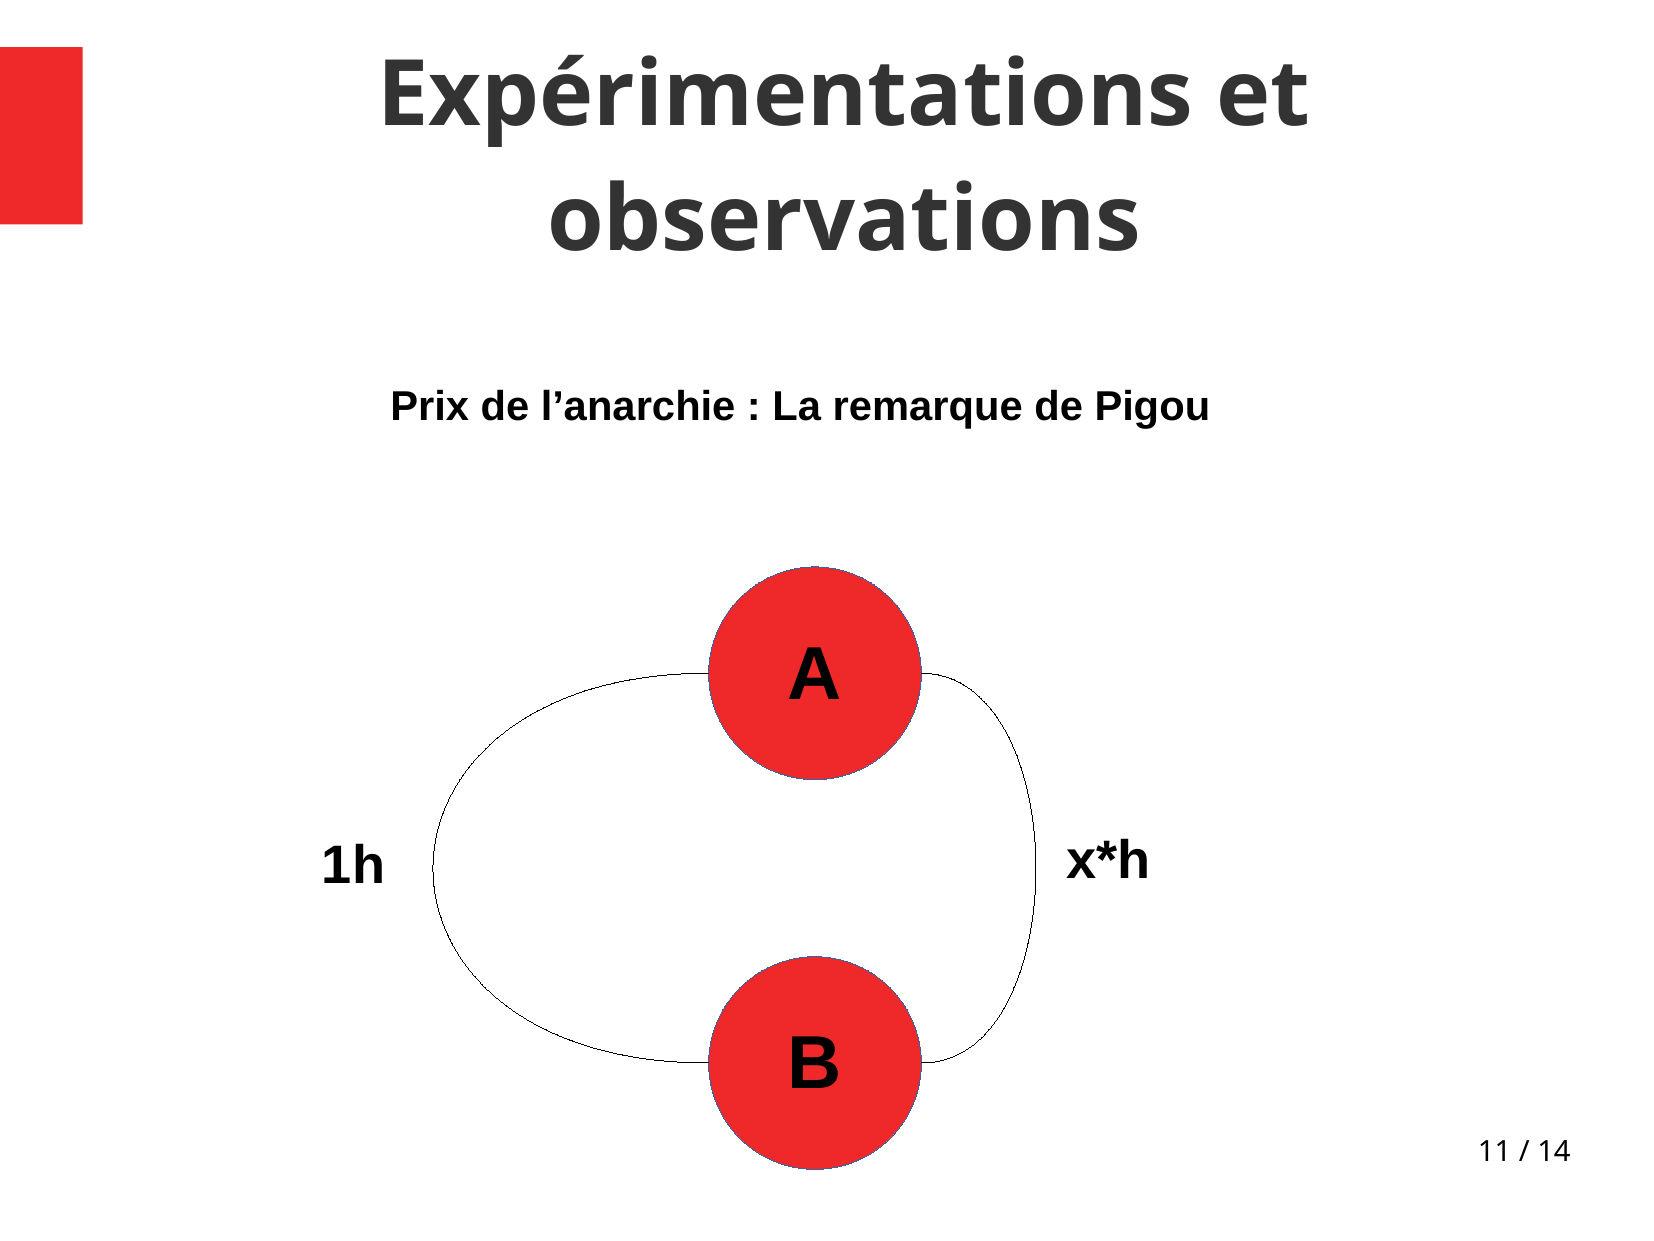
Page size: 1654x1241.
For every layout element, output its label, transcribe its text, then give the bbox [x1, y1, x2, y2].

text_box B [708, 956, 922, 1170]
text_box 1h [307, 826, 401, 903]
text_box A [708, 566, 922, 780]
text_box x*h [1051, 822, 1166, 898]
text_box Prix de l’anarchie : La remarque de Pigou [375, 375, 1226, 438]
title Expérimentations et observations [118, 45, 1571, 260]
